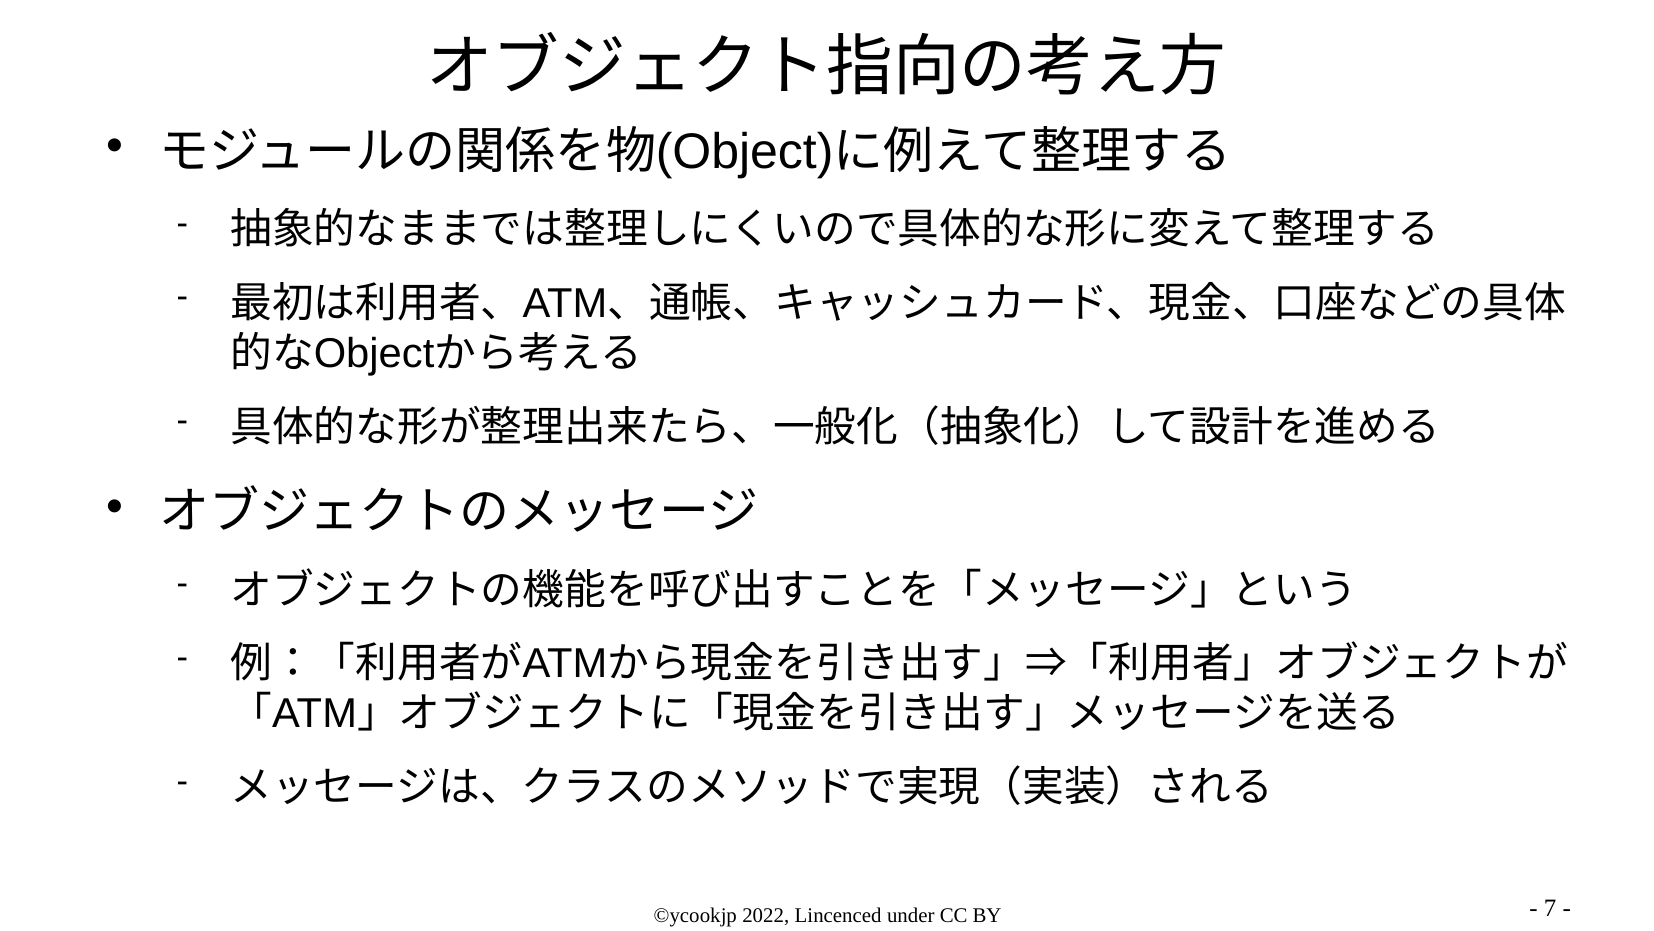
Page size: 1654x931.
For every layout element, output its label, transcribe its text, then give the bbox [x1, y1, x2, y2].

list モジュールの関係を物(Object)に例えて整理する 抽象的なままでは整理しにくいので具体的な形に変えて整理する 最初は利用者、ATM、通帳、キャッシュカード、現金、口座などの具体的なObjectから考える 具体的な形が整理出来たら、一般化（抽象化）して設計を進める オブジェクトのメッセージ オブジェクトの機能を呼び出すことを「メッセージ」という 例：「利用者がATMから現金を引き出す」⇒「利用者」オブジェクトが「ATM」オブジェクトに「現金を引き出す」メッセージを送る メッセージは、クラスのメソッドで実現（実装）される [88, 118, 1577, 887]
title オブジェクト指向の考え方 [82, 14, 1571, 111]
